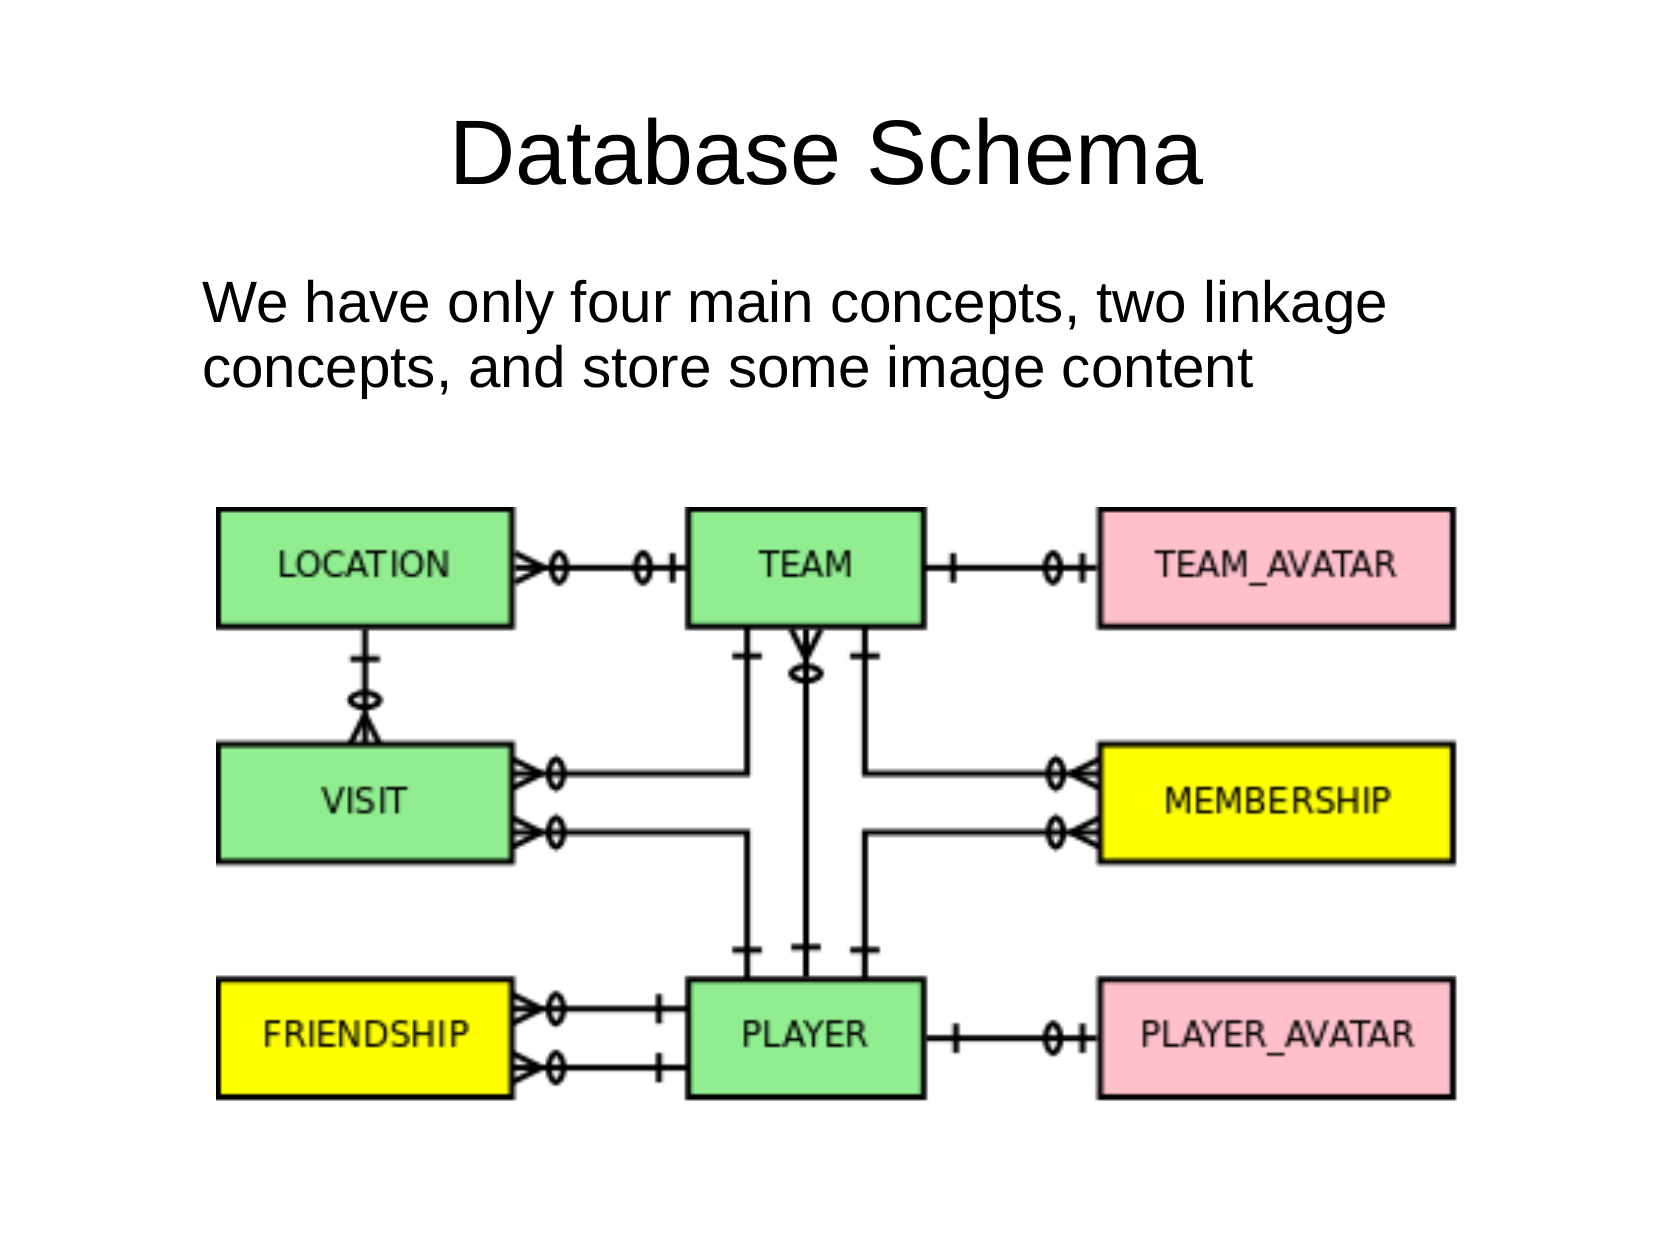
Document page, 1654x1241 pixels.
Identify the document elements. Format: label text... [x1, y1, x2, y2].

picture [216, 507, 1463, 1104]
title Database Schema [82, 56, 1571, 250]
text_box We have only four main concepts, two linkage concepts, and store some image content [187, 262, 1538, 413]
